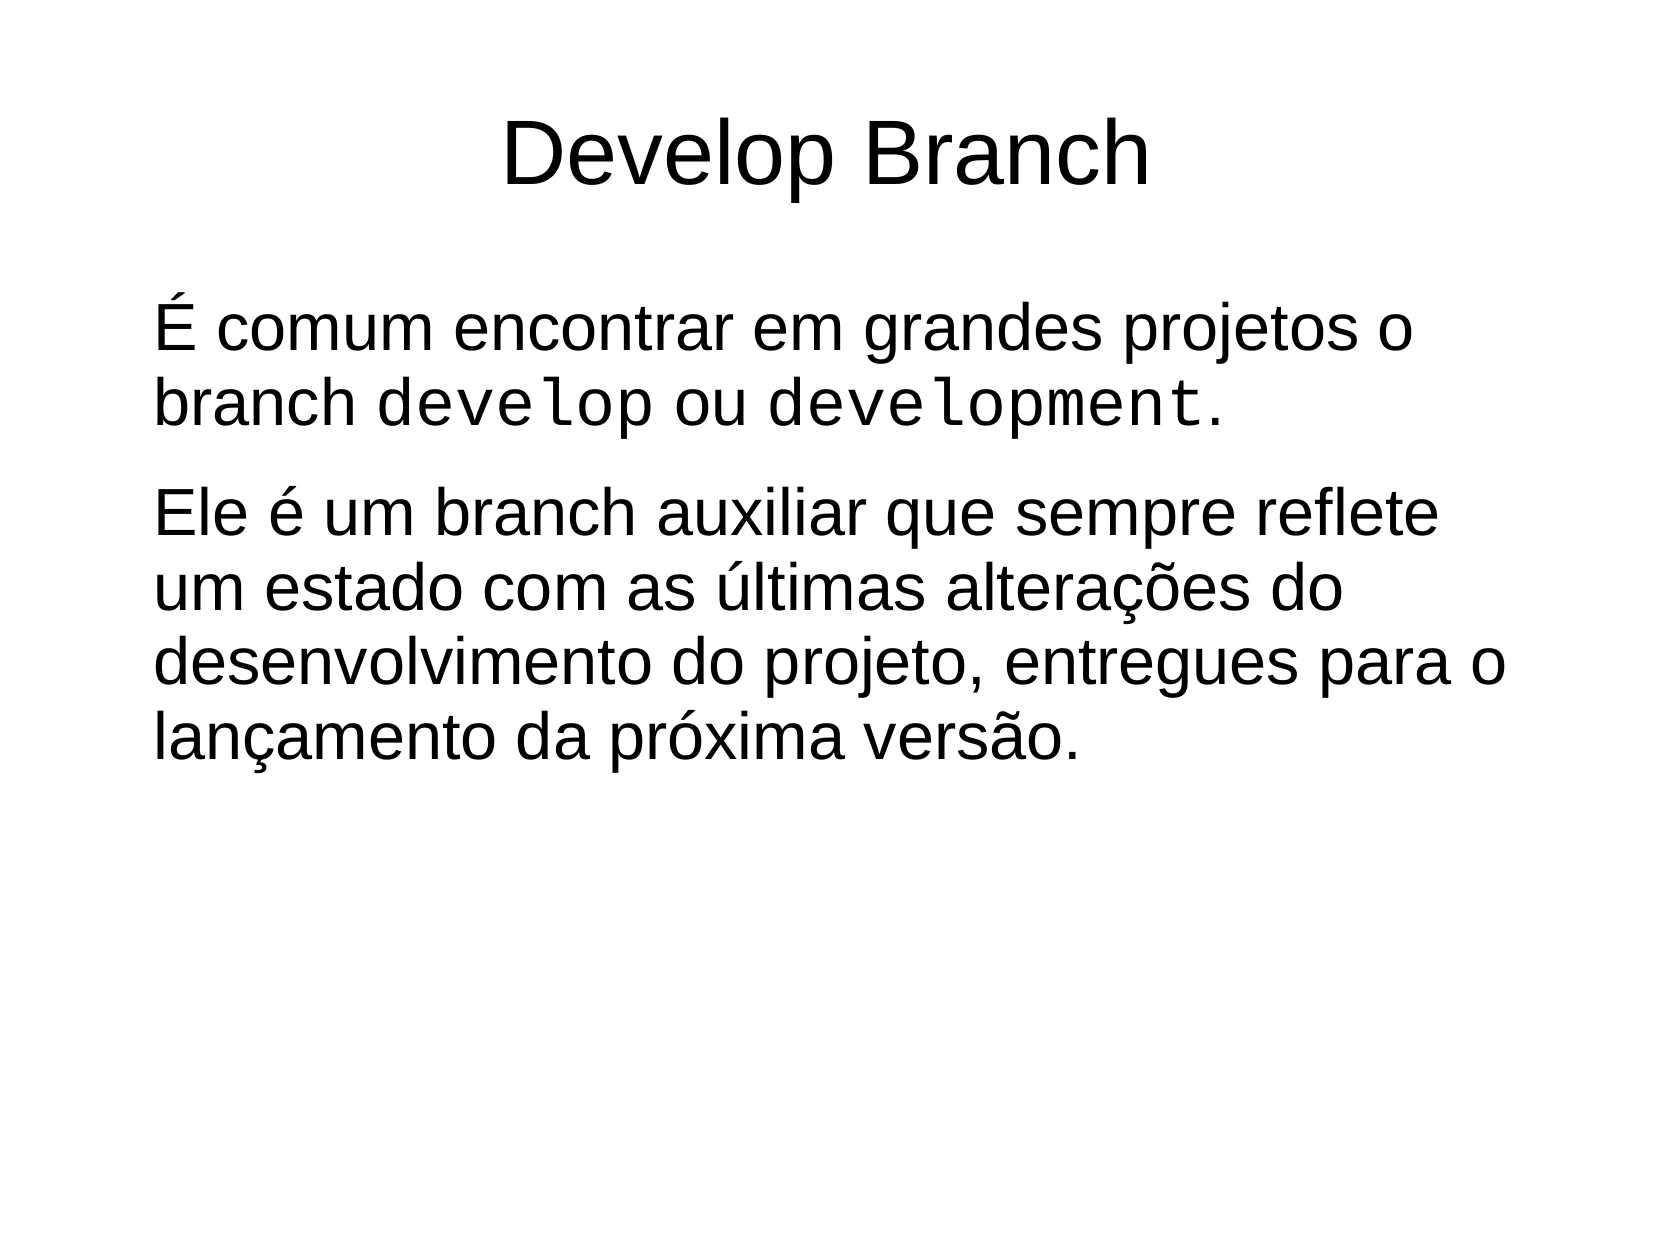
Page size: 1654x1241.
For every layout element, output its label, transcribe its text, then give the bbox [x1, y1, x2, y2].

list É comum encontrar em grandes projetos o branch develop ou development. Ele é um branch auxiliar que sempre reflete um estado com as últimas alterações do desenvolvimento do projeto, entregues para o lançamento da próxima versão. [82, 290, 1538, 1010]
title Develop Branch [82, 49, 1571, 257]
